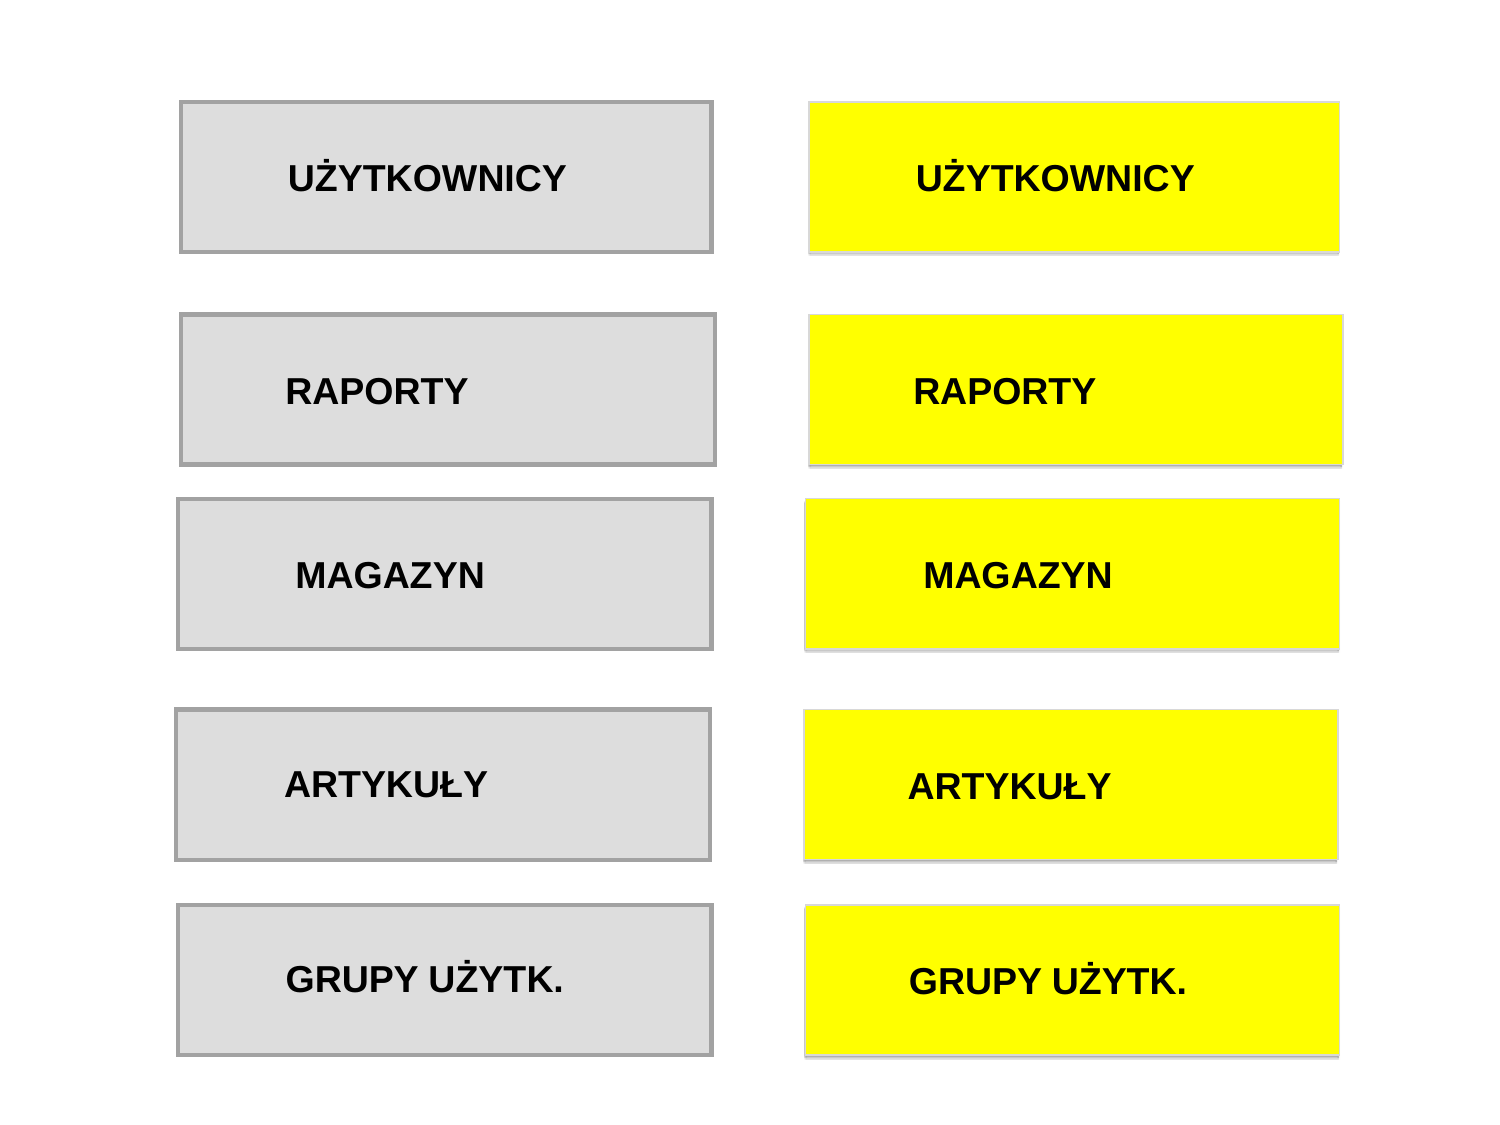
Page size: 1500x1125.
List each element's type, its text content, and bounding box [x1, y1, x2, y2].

text_box [804, 710, 1338, 860]
text_box [806, 905, 1339, 1055]
text_box ARTYKUŁY [269, 752, 618, 813]
text_box [809, 314, 1343, 465]
text_box [181, 102, 712, 252]
text_box UŻYTKOWNICY [272, 146, 622, 208]
text_box MAGAZYN [908, 543, 1257, 605]
text_box [809, 102, 1339, 252]
text_box [176, 710, 710, 860]
text_box RAPORTY [898, 359, 1247, 420]
text_box UŻYTKOWNICY [900, 146, 1250, 208]
text_box [181, 314, 715, 465]
text_box [178, 905, 711, 1055]
text_box RAPORTY [270, 359, 619, 420]
text_box GRUPY UŻYTK. [894, 949, 1243, 1011]
text_box ARTYKUŁY [892, 754, 1242, 815]
text_box GRUPY UŻYTK. [270, 947, 656, 1009]
text_box [806, 499, 1339, 649]
text_box MAGAZYN [280, 543, 629, 605]
text_box [178, 499, 711, 649]
